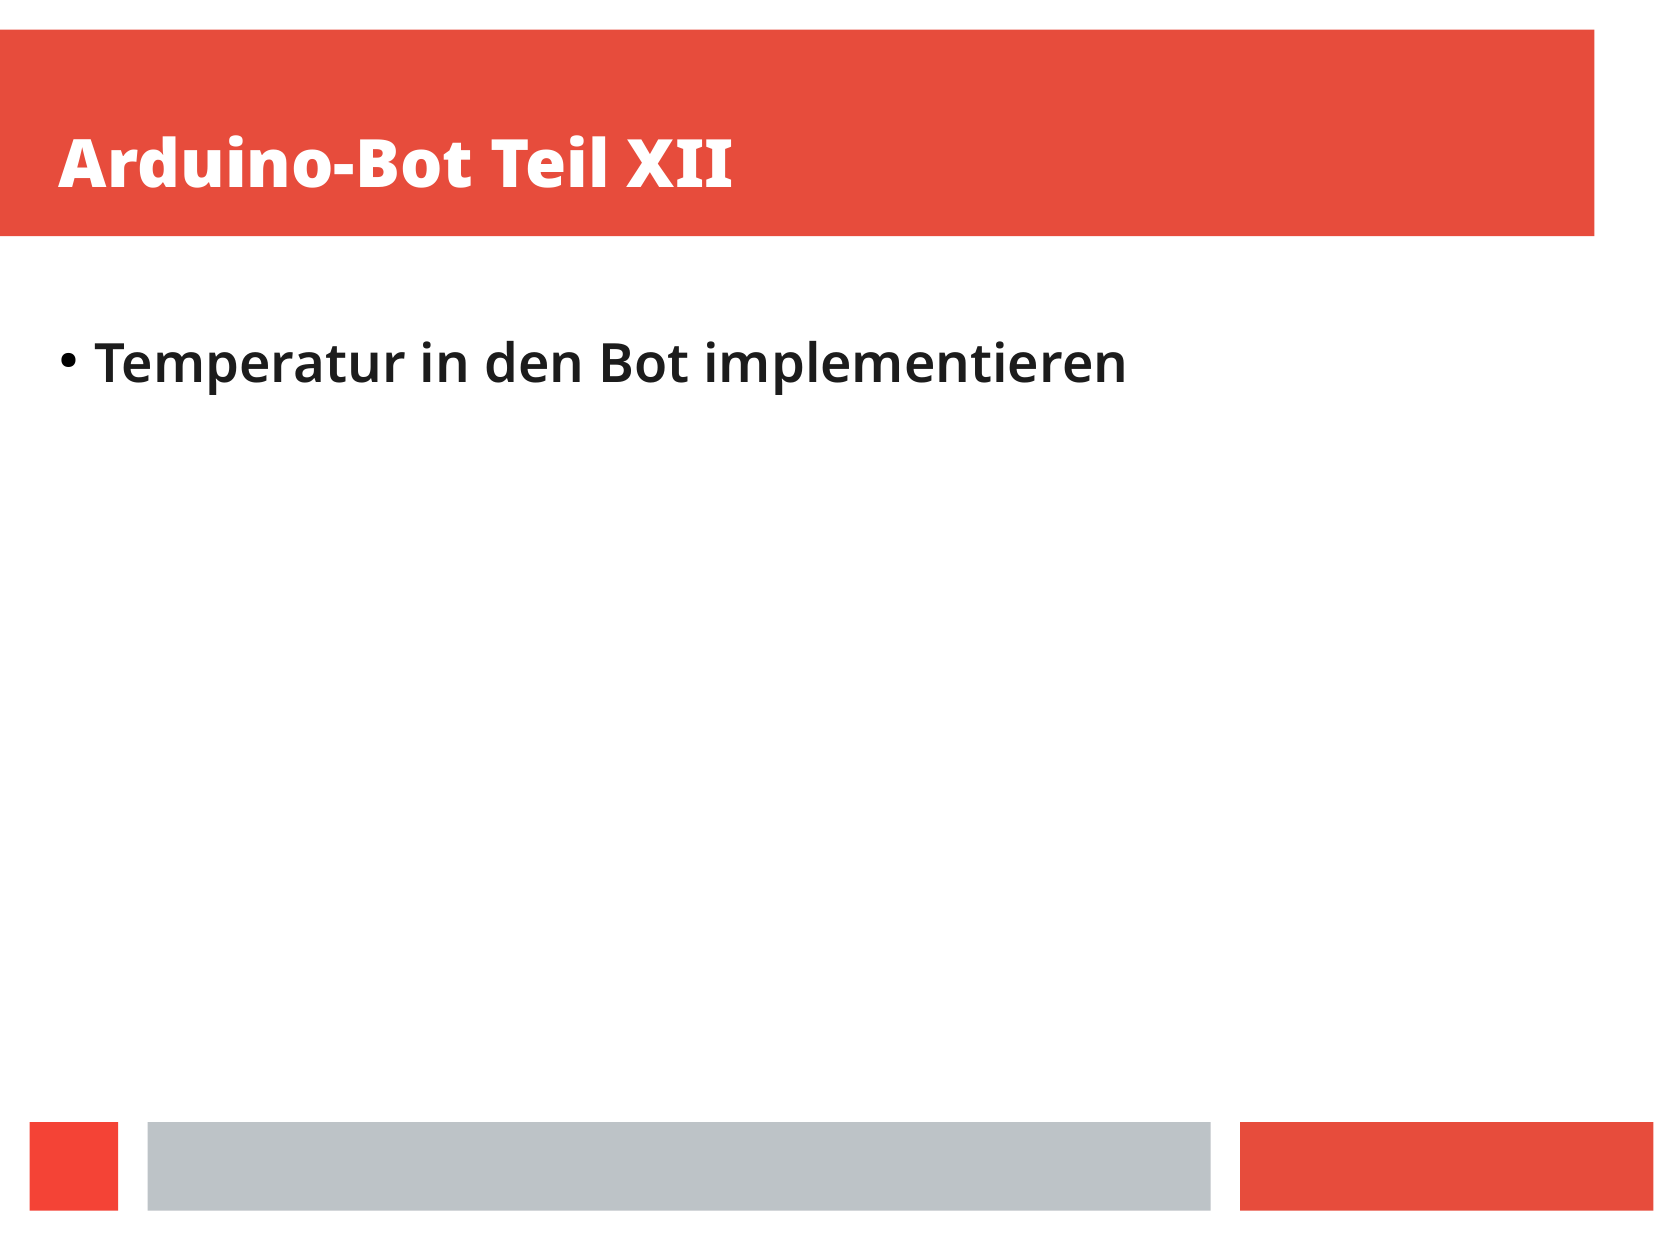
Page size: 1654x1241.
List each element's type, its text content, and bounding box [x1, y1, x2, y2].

title Arduino-Bot Teil XII [59, 59, 1595, 207]
list Temperatur in den Bot implementieren [59, 324, 1565, 1093]
